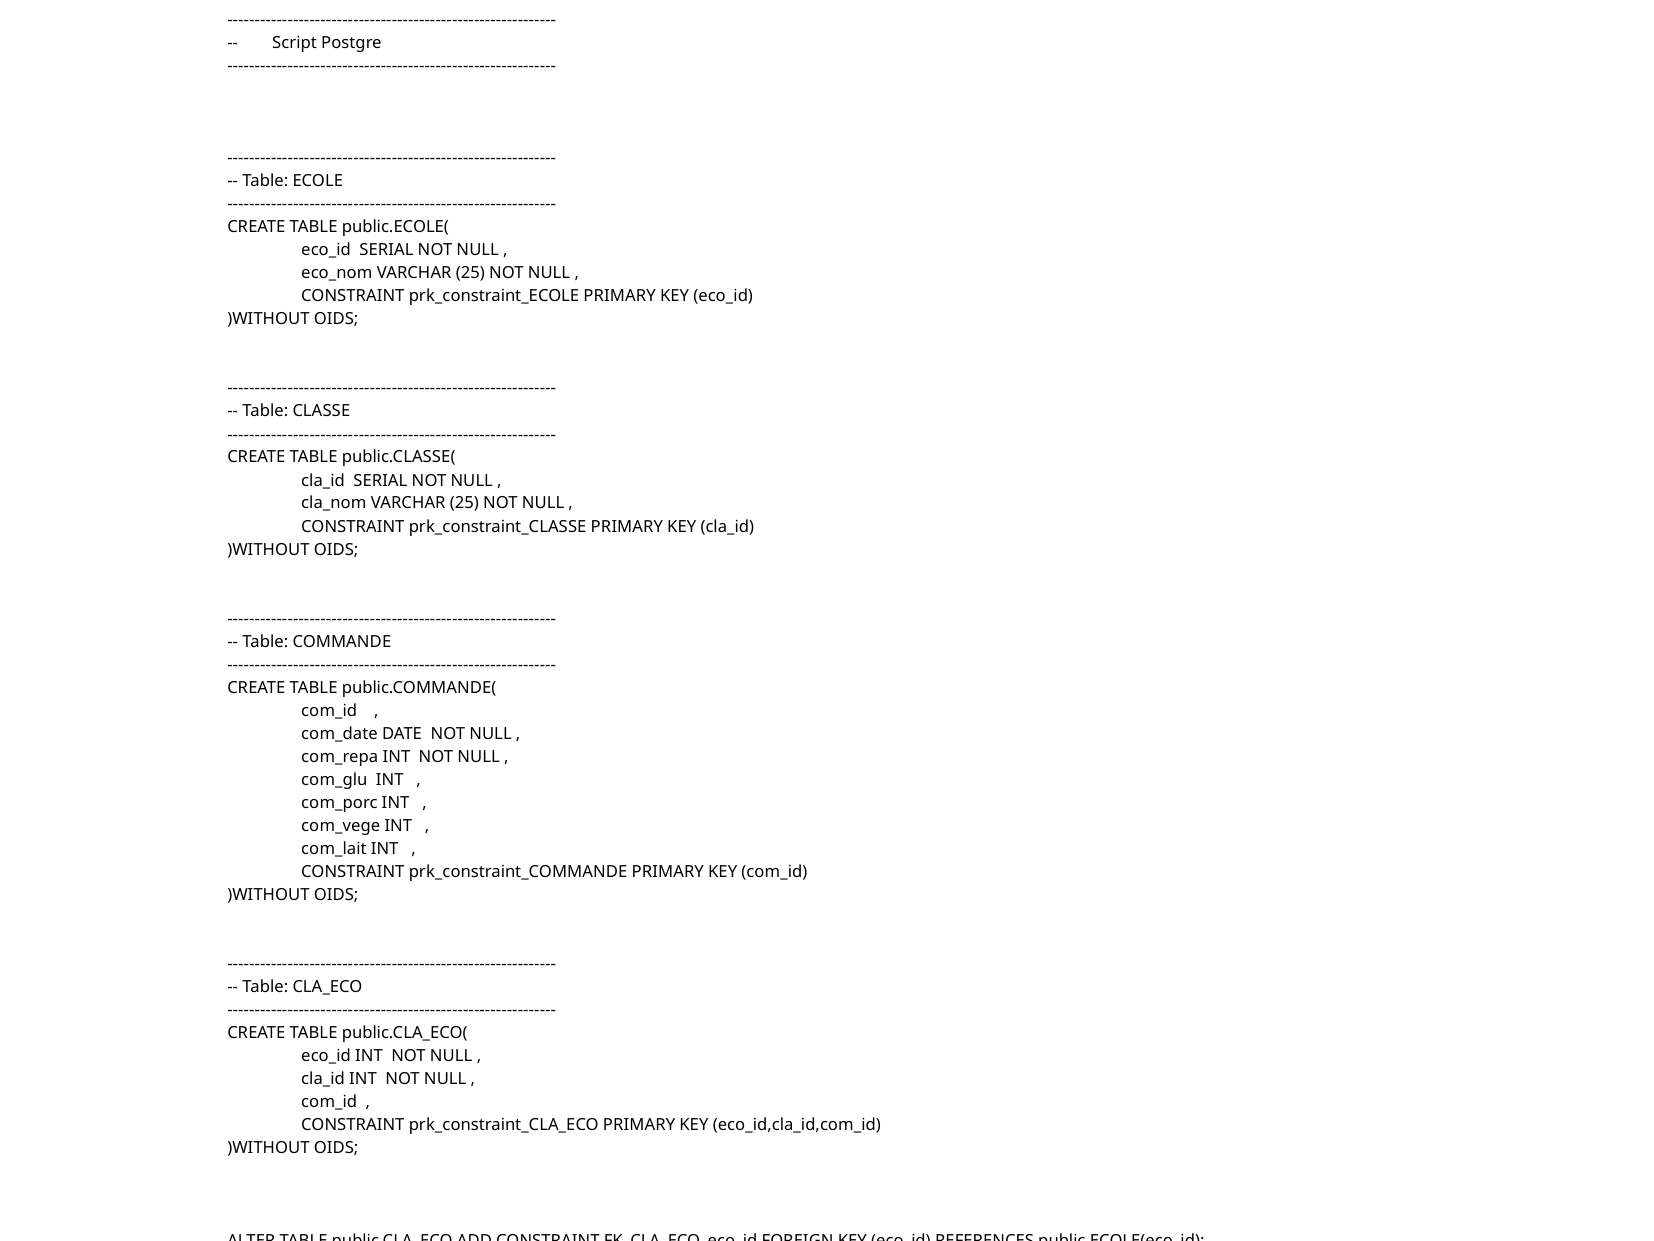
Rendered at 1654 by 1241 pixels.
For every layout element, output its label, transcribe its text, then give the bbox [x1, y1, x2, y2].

text_box ------------------------------------------------------------ -- Script Postgre ------------------------------------------------------------ ------------------------------------------------------------ -- Table: ECOLE ------------------------------------------------------------ CREATE TABLE public.ECOLE( eco_id SERIAL NOT NULL , eco_nom VARCHAR (25) NOT NULL , CONSTRAINT prk_constraint_ECOLE PRIMARY KEY (eco_id) )WITHOUT OIDS; ------------------------------------------------------------ -- Table: CLASSE ------------------------------------------------------------ CREATE TABLE public.CLASSE( cla_id SERIAL NOT NULL , cla_nom VARCHAR (25) NOT NULL , CONSTRAINT prk_constraint_CLASSE PRIMARY KEY (cla_id) )WITHOUT OIDS; ------------------------------------------------------------ -- Table: COMMANDE ------------------------------------------------------------ CREATE TABLE public.COMMANDE( com_id , com_date DATE NOT NULL , com_repa INT NOT NULL , com_glu INT , com_porc INT , com_vege INT , com_lait INT , CONSTRAINT prk_constraint_COMMANDE PRIMARY KEY (com_id) )WITHOUT OIDS; ------------------------------------------------------------ -- Table: CLA_ECO ------------------------------------------------------------ CREATE TABLE public.CLA_ECO( eco_id INT NOT NULL , cla_id INT NOT NULL , com_id , CONSTRAINT prk_constraint_CLA_ECO PRIMARY KEY (eco_id,cla_id,com_id) )WITHOUT OIDS; ALTER TABLE public.CLA_ECO ADD CONSTRAINT FK_CLA_ECO_eco_id FOREIGN KEY (eco_id) REFERENCES public.ECOLE(eco_id); ALTER TABLE public.CLA_ECO ADD CONSTRAINT FK_CLA_ECO_cla_id FOREIGN KEY (cla_id) REFERENCES public.CLASSE(cla_id); ALTER TABLE public.CLA_ECO ADD CONSTRAINT FK_CLA_ECO_com_id FOREIGN KEY (com_id) REFERENCES public.COMMANDE(com_id); [212, 0, 1418, 1193]
